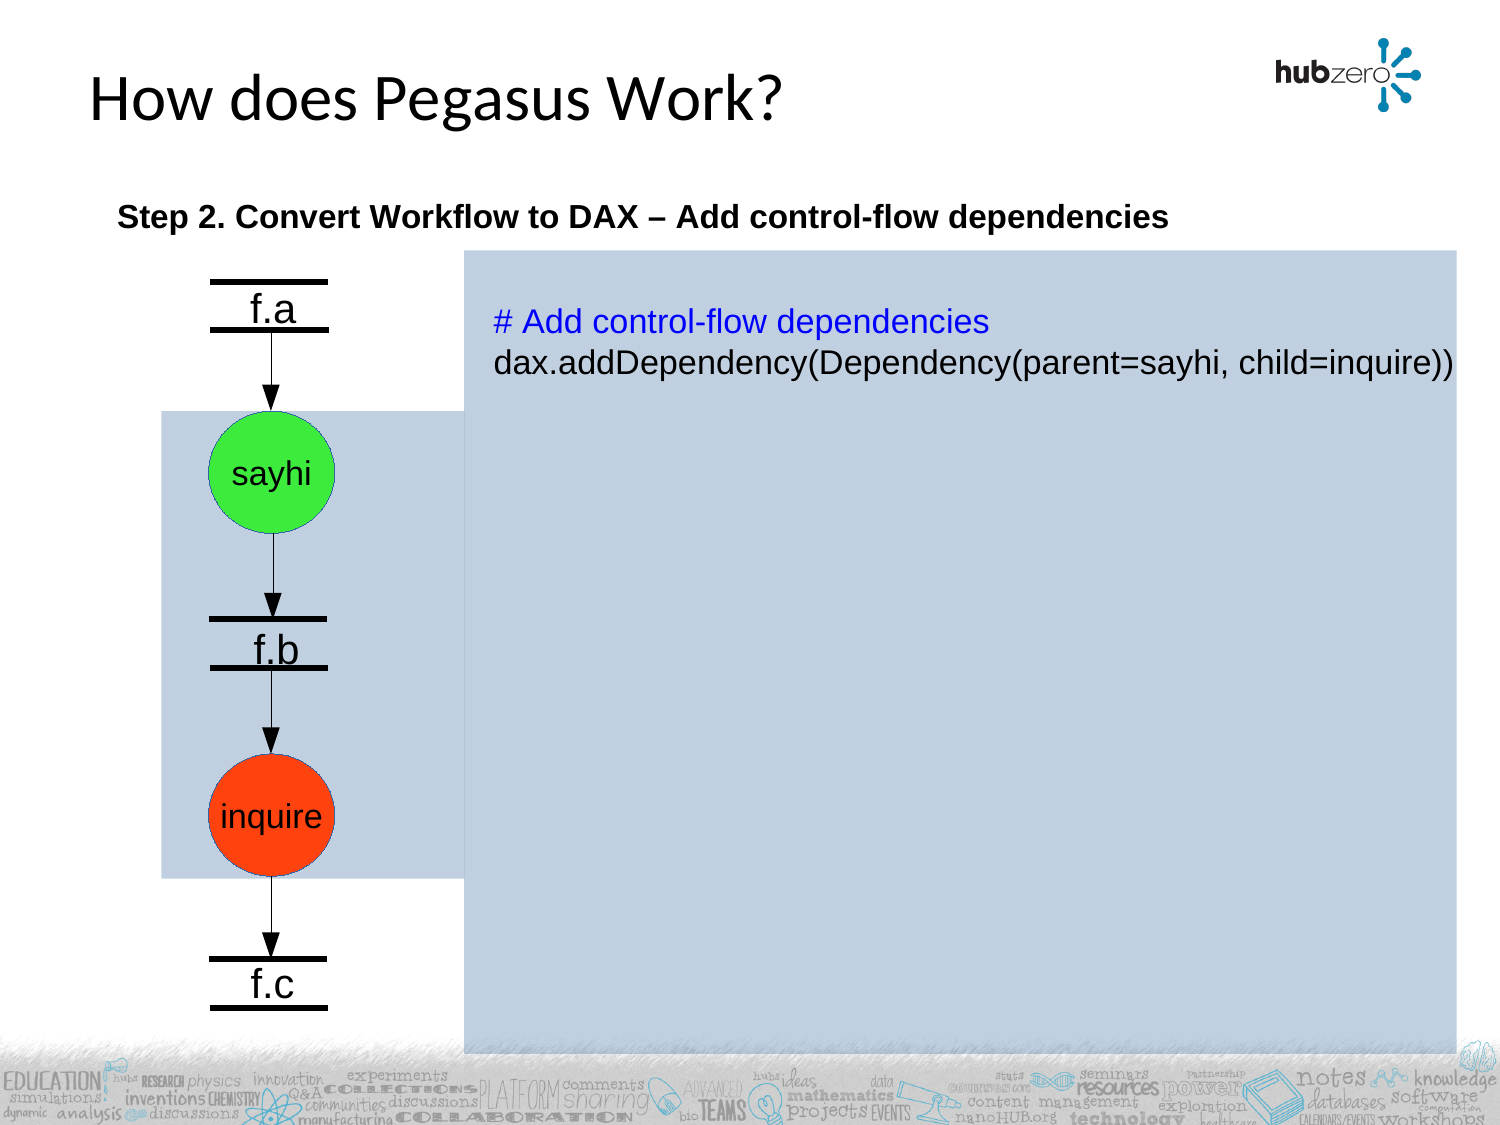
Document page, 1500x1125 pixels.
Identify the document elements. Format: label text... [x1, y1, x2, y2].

title How does Pegasus Work? [75, 44, 1425, 144]
text_box f.c [235, 949, 269, 956]
text_box f.b [238, 671, 271, 680]
text_box f.c [273, 949, 322, 956]
text_box inquire [208, 753, 335, 877]
text_box Step 2. Convert Workflow to DAX – Add control-flow dependencies [102, 187, 1208, 251]
text_box f.c [235, 1011, 322, 1015]
text_box sayhi [208, 411, 335, 534]
text_box f.a [235, 285, 312, 327]
text_box # Add control-flow dependencies dax.addDependency(Dependency(parent=sayhi, child=inquire)) [478, 291, 1470, 430]
picture [0, 1034, 1500, 1125]
text_box f.b [238, 622, 315, 665]
text_box f.b [272, 671, 315, 680]
picture [1272, 35, 1424, 44]
text_box f.c [235, 962, 322, 1005]
text_box f.a [235, 274, 312, 279]
text_box [272, 250, 1457, 1054]
text_box [161, 411, 273, 879]
text_box f.a [272, 333, 312, 339]
text_box f.a [235, 333, 271, 339]
